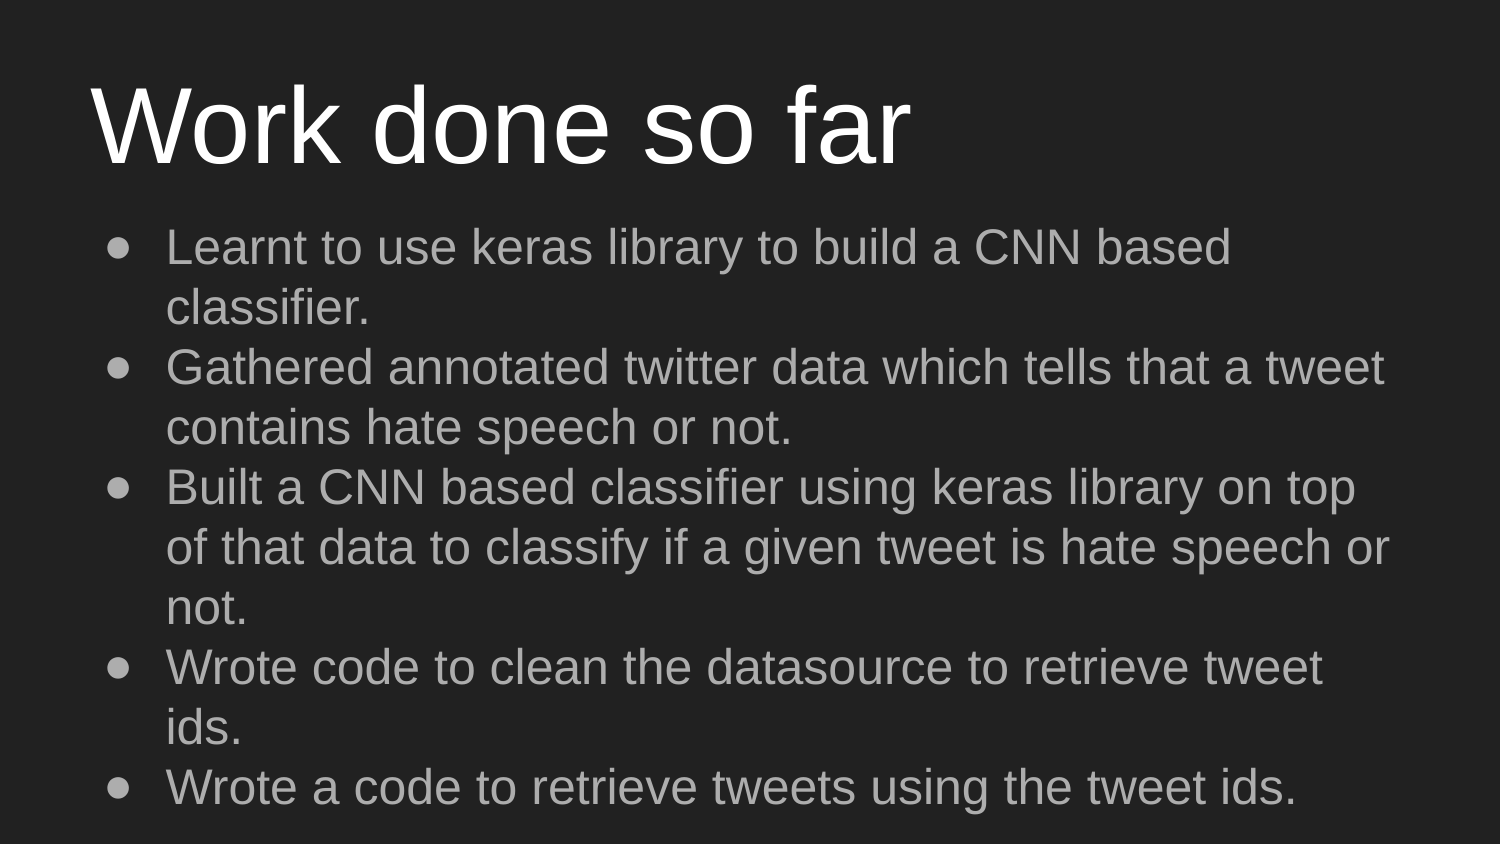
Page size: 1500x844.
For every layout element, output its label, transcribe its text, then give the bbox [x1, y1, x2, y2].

subtitle Learnt to use keras library to build a CNN based classifier. Gathered annotated twitter data which tells that a tweet contains hate speech or not. Built a CNN based classifier using keras library on top of that data to classify if a given tweet is hate speech or not. Wrote code to clean the datasource to retrieve tweet ids. Wrote a code to retrieve tweets using the tweet ids. [75, 199, 1425, 793]
title Work done so far [75, 46, 1425, 199]
